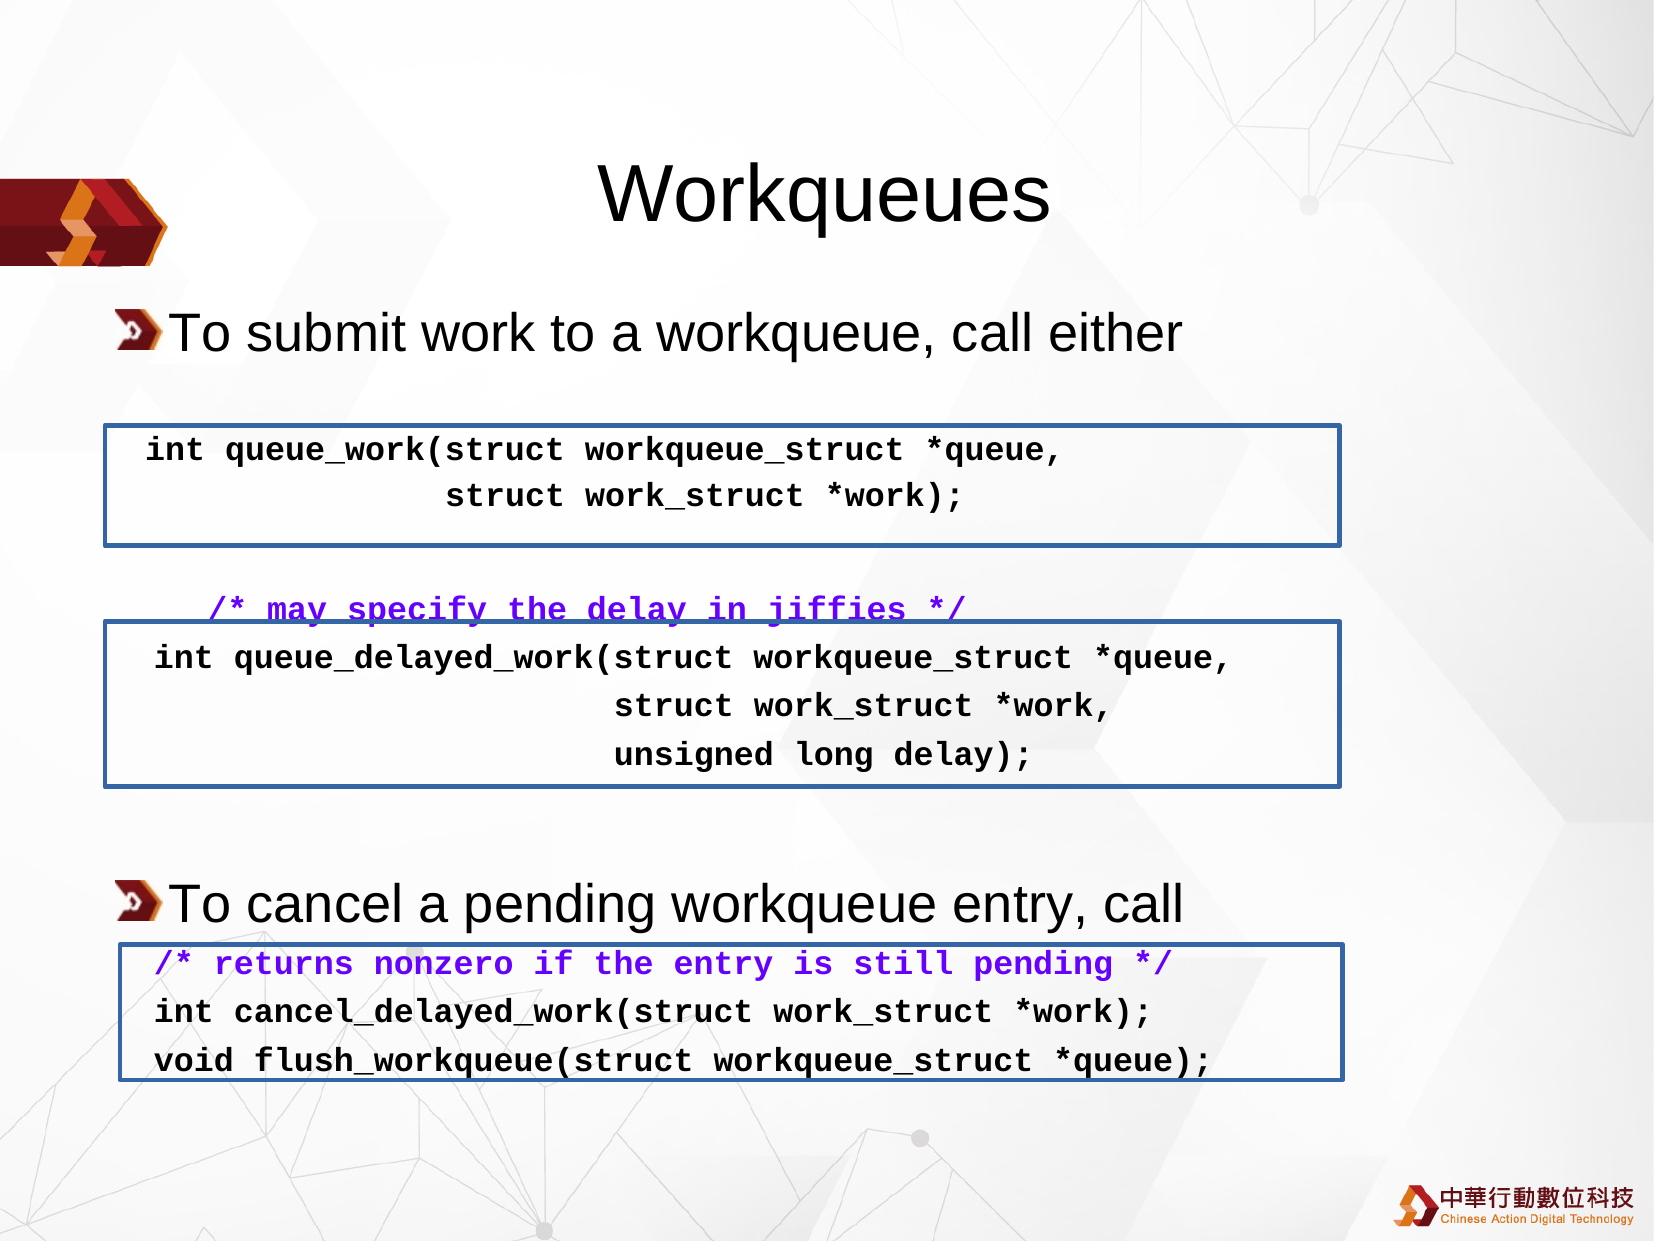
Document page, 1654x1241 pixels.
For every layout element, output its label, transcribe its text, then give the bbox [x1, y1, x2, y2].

picture [0, 0, 1654, 1241]
list To submit work to a workqueue, call either /* may specify the delay in jiffies */ int queue_delayed_work(struct workqueue_struct *queue, struct work_struct *work, unsigned long delay); To cancel a pending workqueue entry, call /* returns nonzero if the entry is still pending */ int cancel_delayed_work(struct work_struct *work); void flush_workqueue(struct workqueue_struct *queue); [82, 289, 1571, 1109]
text_box int queue_work(struct workqueue_struct *queue, struct work_struct *work); [73, 425, 1323, 524]
title Workqueues [66, 132, 1555, 231]
list To submit work to a workqueue, call either /* may specify the delay in jiffies */ int queue_delayed_work(struct workqueue_struct *queue, struct work_struct *work, unsigned long delay); To cancel a pending workqueue entry, call /* returns nonzero if the entry is still pending */ int cancel_delayed_work(struct work_struct *work); void flush_workqueue(struct workqueue_struct *queue); [107, 428, 1337, 543]
